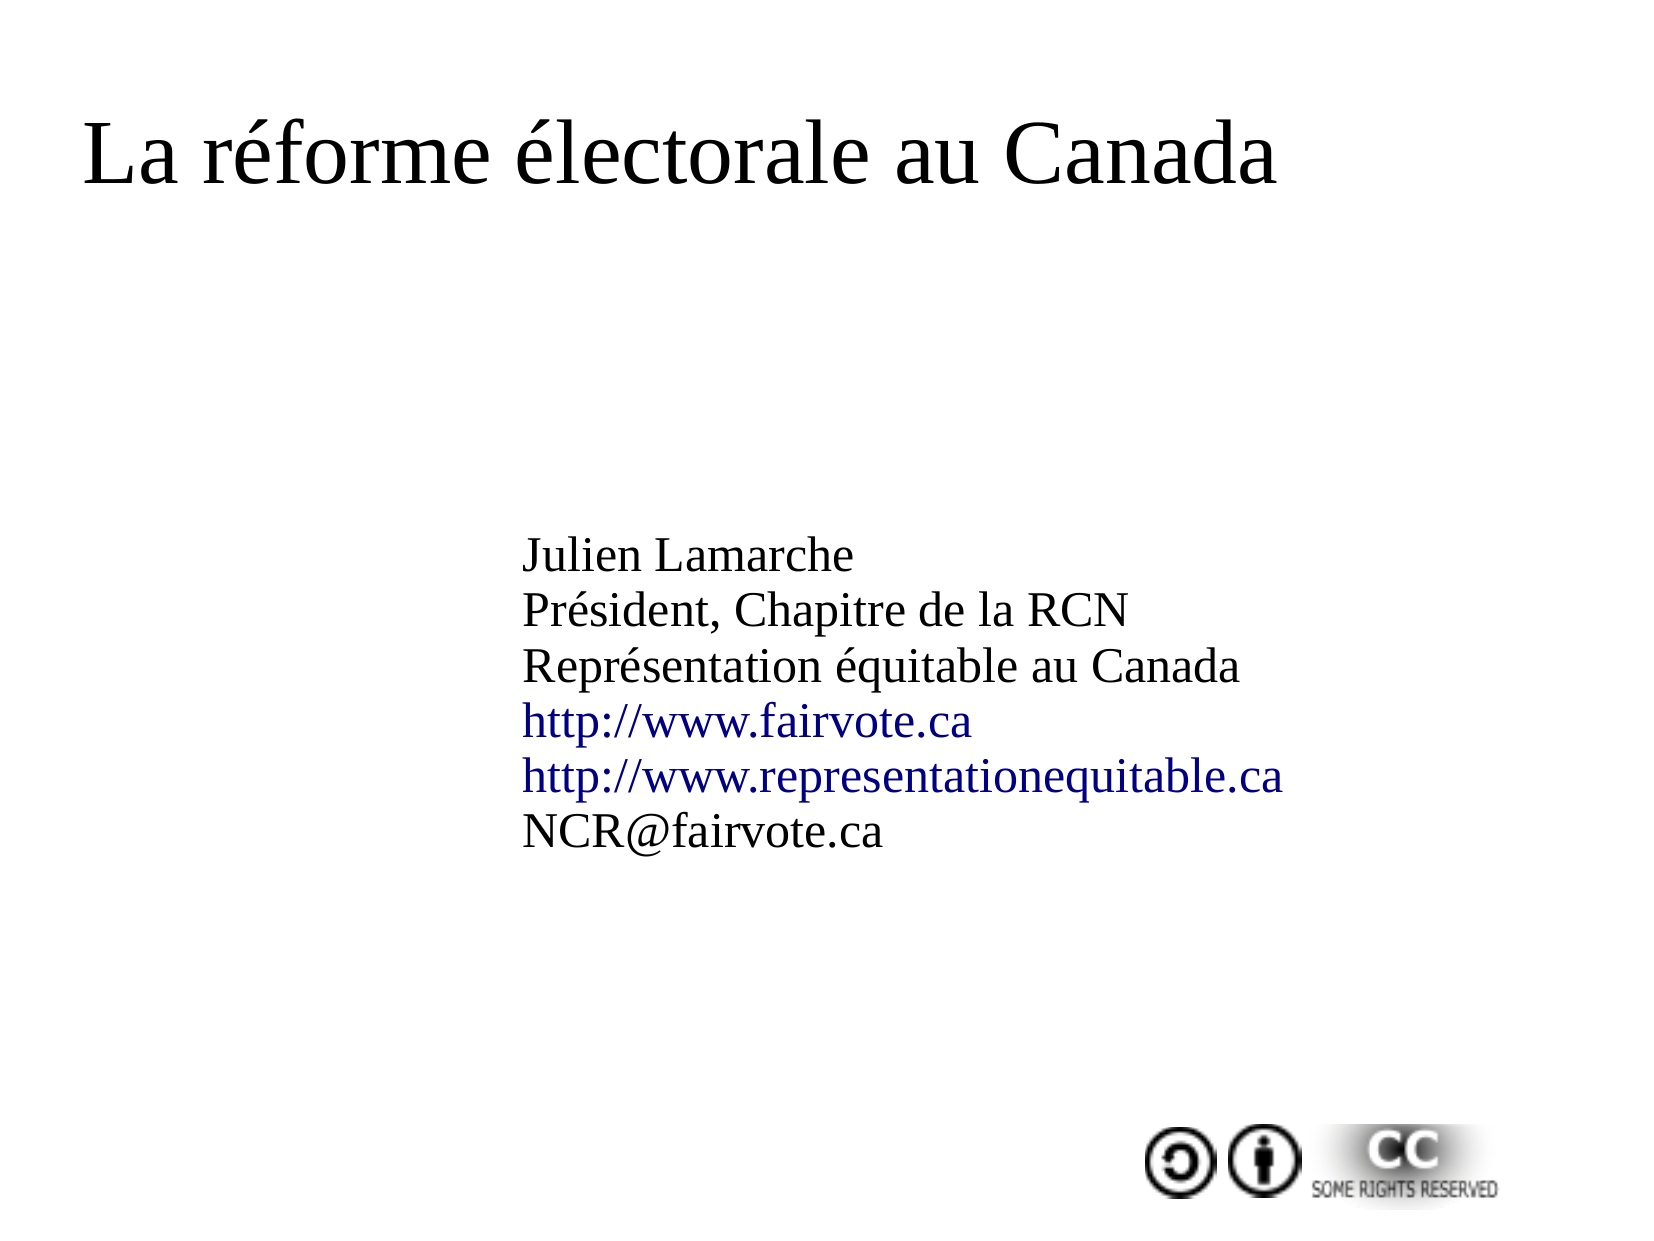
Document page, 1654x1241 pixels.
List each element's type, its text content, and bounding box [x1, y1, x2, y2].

title La réforme électorale au Canada [82, 49, 1571, 257]
text_box Julien Lamarche Président, Chapitre de la RCN Représentation équitable au Canada http://www.fairvote.ca http://www.representationequitable.ca NCR@fairvote.ca [507, 519, 1512, 867]
picture [1145, 1127, 1217, 1199]
picture [1228, 1124, 1512, 1210]
